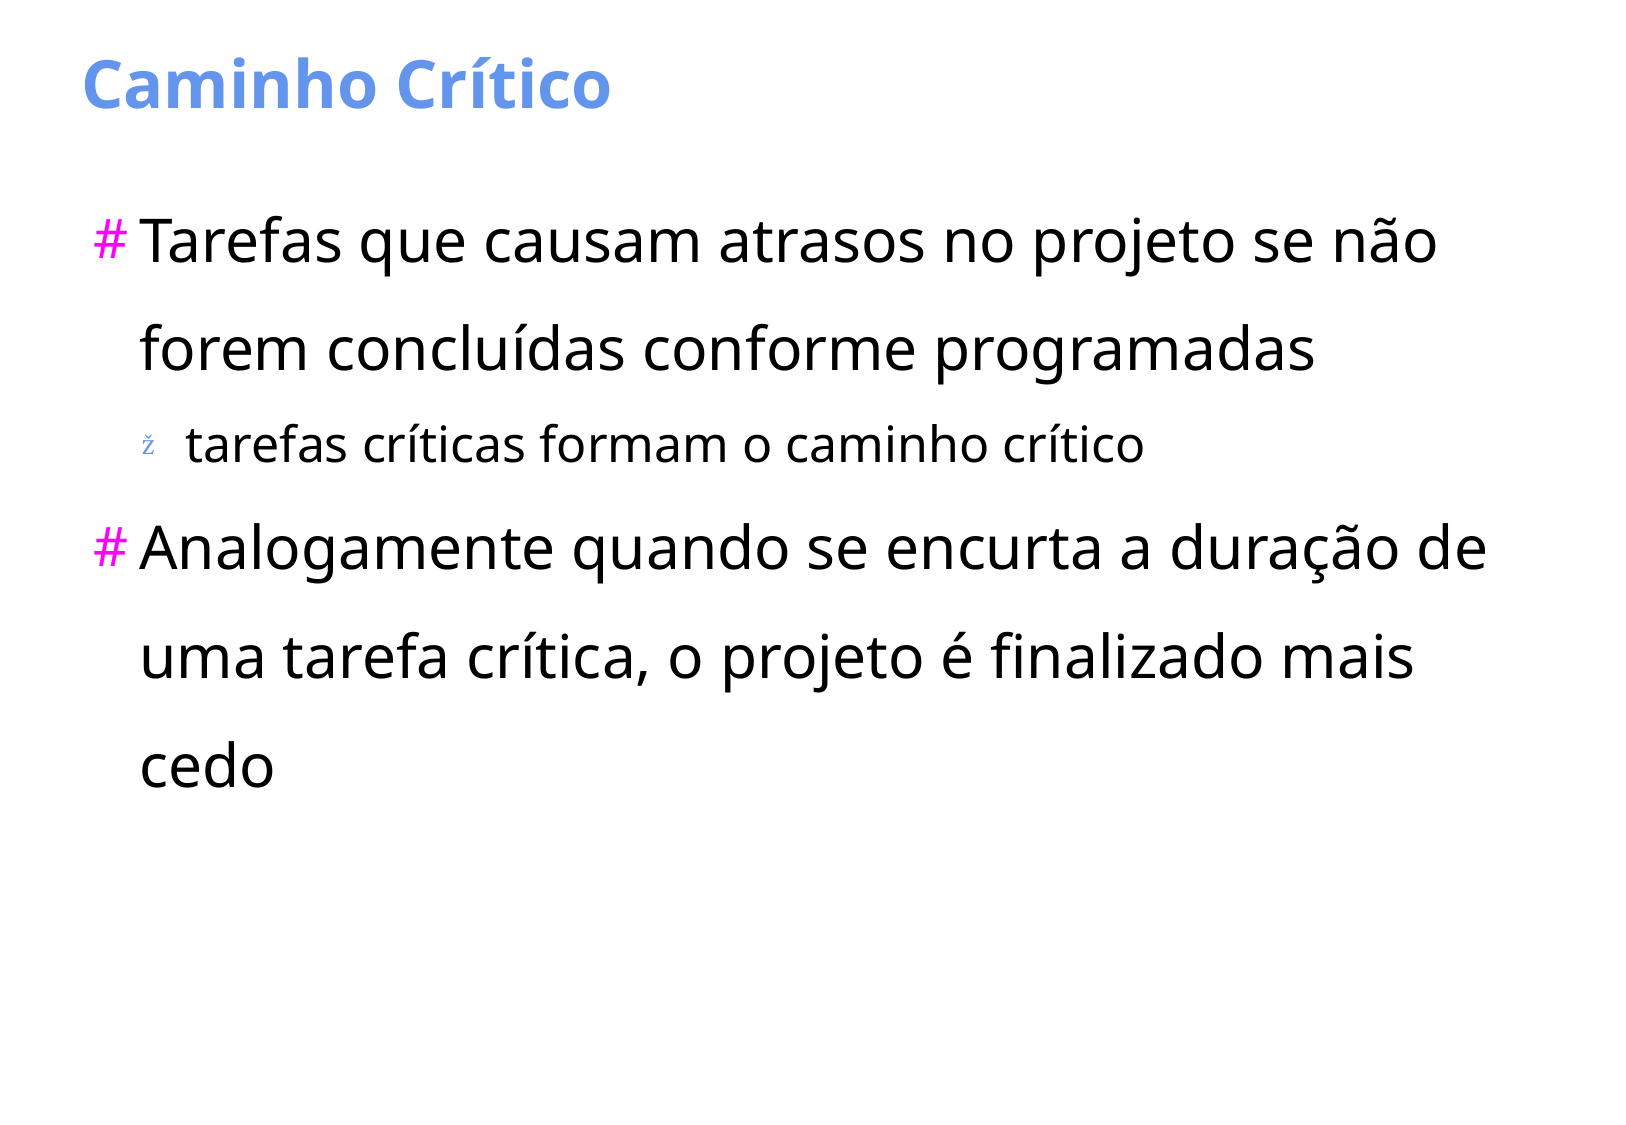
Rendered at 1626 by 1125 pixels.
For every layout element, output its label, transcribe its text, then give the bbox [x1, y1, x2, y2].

title Caminho Crítico [81, 41, 1544, 122]
list Tarefas que causam atrasos no projeto se não forem concluídas conforme programadas tarefas críticas formam o caminho crítico Analogamente quando se encurta a duração de uma tarefa crítica, o projeto é finalizado mais cedo [81, 165, 1544, 1016]
